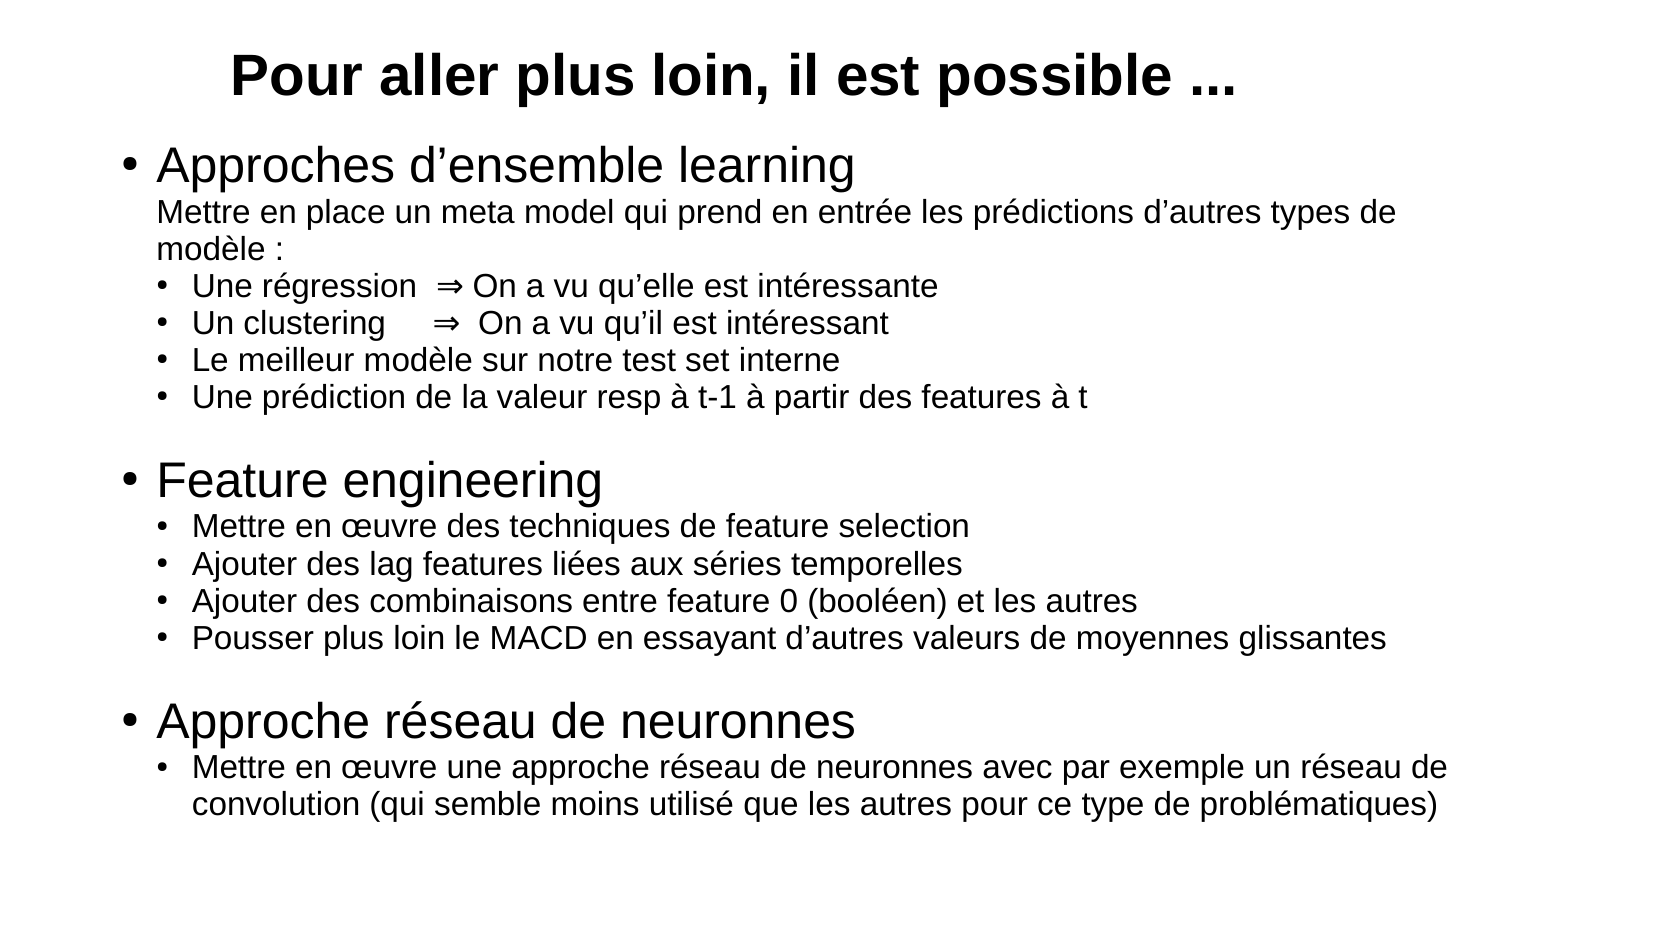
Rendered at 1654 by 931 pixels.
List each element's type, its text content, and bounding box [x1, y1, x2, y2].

text_box Pour aller plus loin, il est possible ... [216, 35, 1254, 116]
text_box Approches d’ensemble learning Mettre en place un meta model qui prend en entrée les prédictions d’autres types de modèle : Une régression ⇒ On a vu qu’elle est intéressante Un clustering ⇒ On a vu qu’il est intéressant Le meilleur modèle sur notre test set interne Une prédiction de la valeur resp à t-1 à partir des features à t Feature engineering Mettre en œuvre des techniques de feature selection Ajouter des lag features liées aux séries temporelles Ajouter des combinaisons entre feature 0 (booléen) et les autres Pousser plus loin le MACD en essayant d’autres valeurs de moyennes glissantes Approche réseau de neuronnes Mettre en œuvre une approche réseau de neuronnes avec par exemple un réseau de convolution (qui semble moins utilisé que les autres pour ce type de problématiques) [106, 129, 1512, 873]
